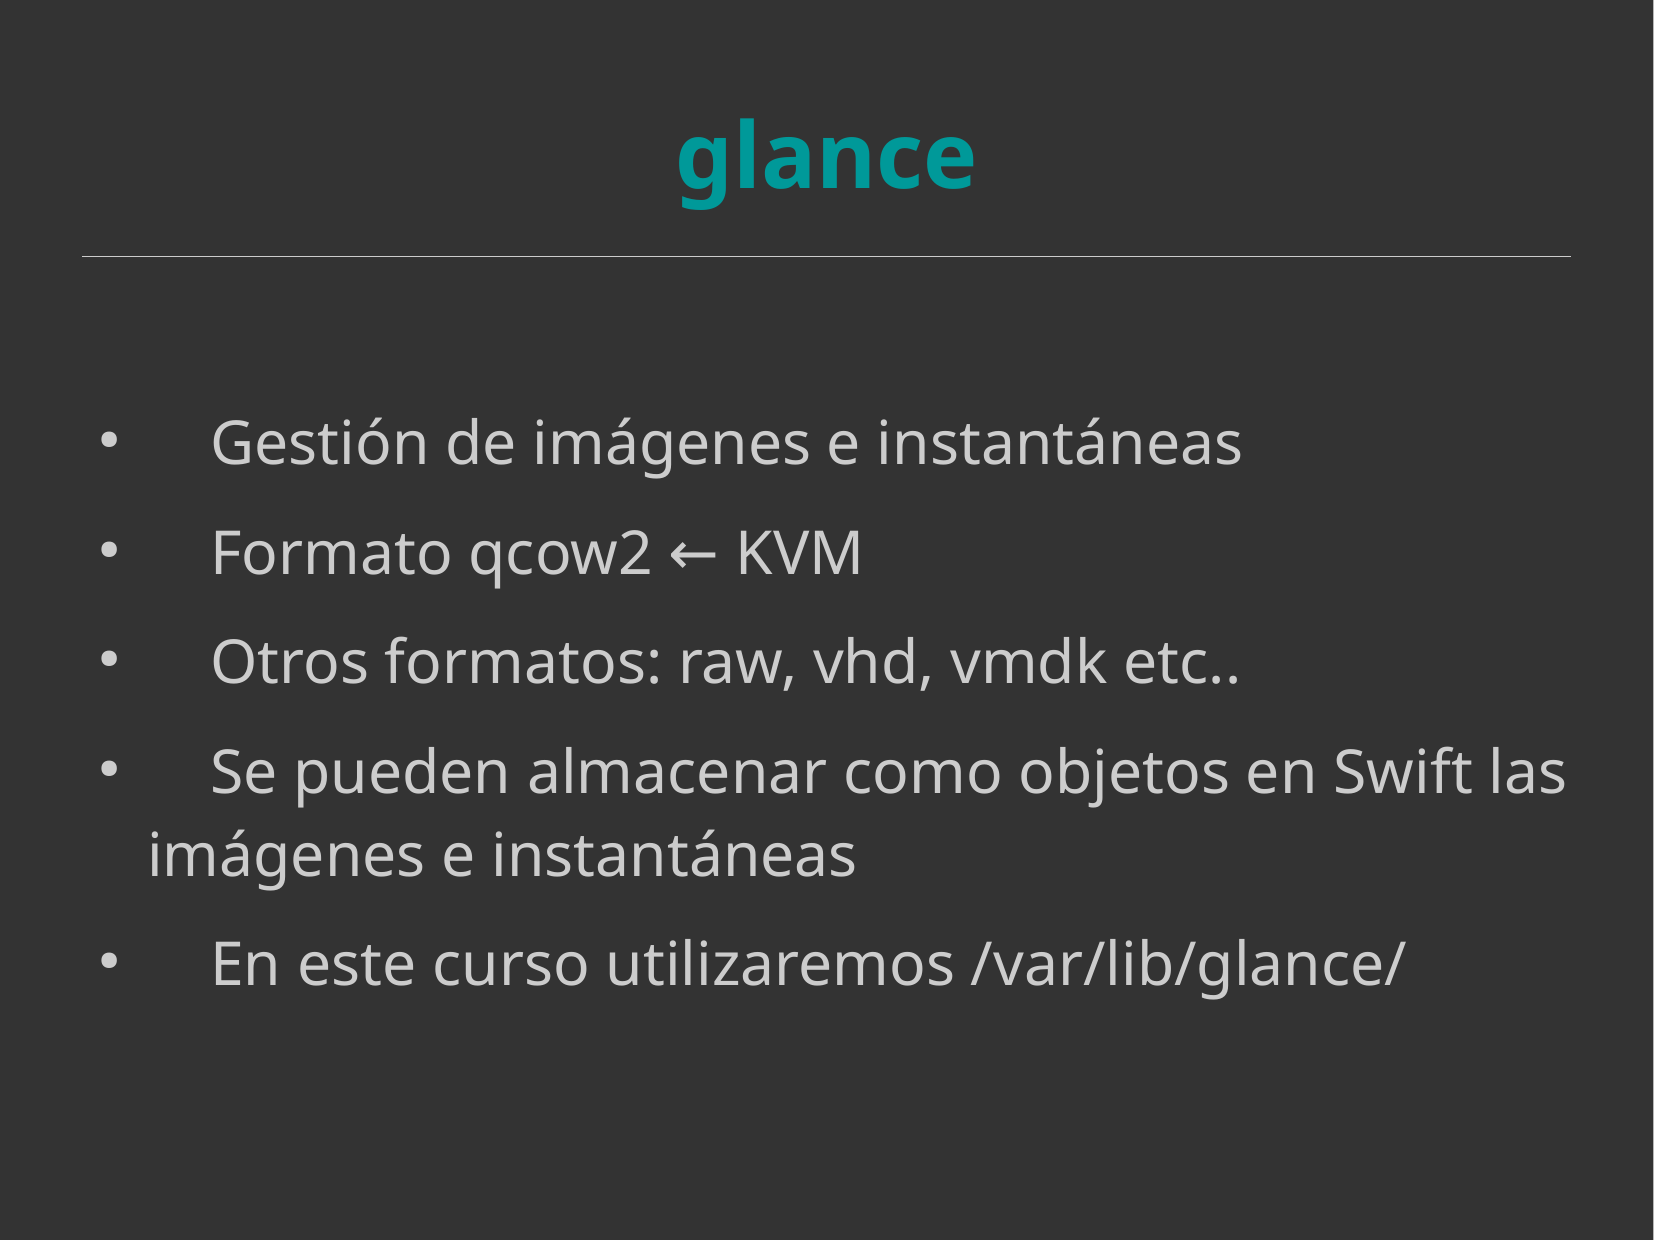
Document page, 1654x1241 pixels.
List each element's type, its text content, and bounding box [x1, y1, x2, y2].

list Gestión de imágenes e instantáneas Formato qcow2 ← KVM Otros formatos: raw, vhd, vmdk etc.. Se pueden almacenar como objetos en Swift las imágenes e instantáneas En este curso utilizaremos /var/lib/glance/ [82, 290, 1571, 1010]
title glance [82, 49, 1571, 257]
